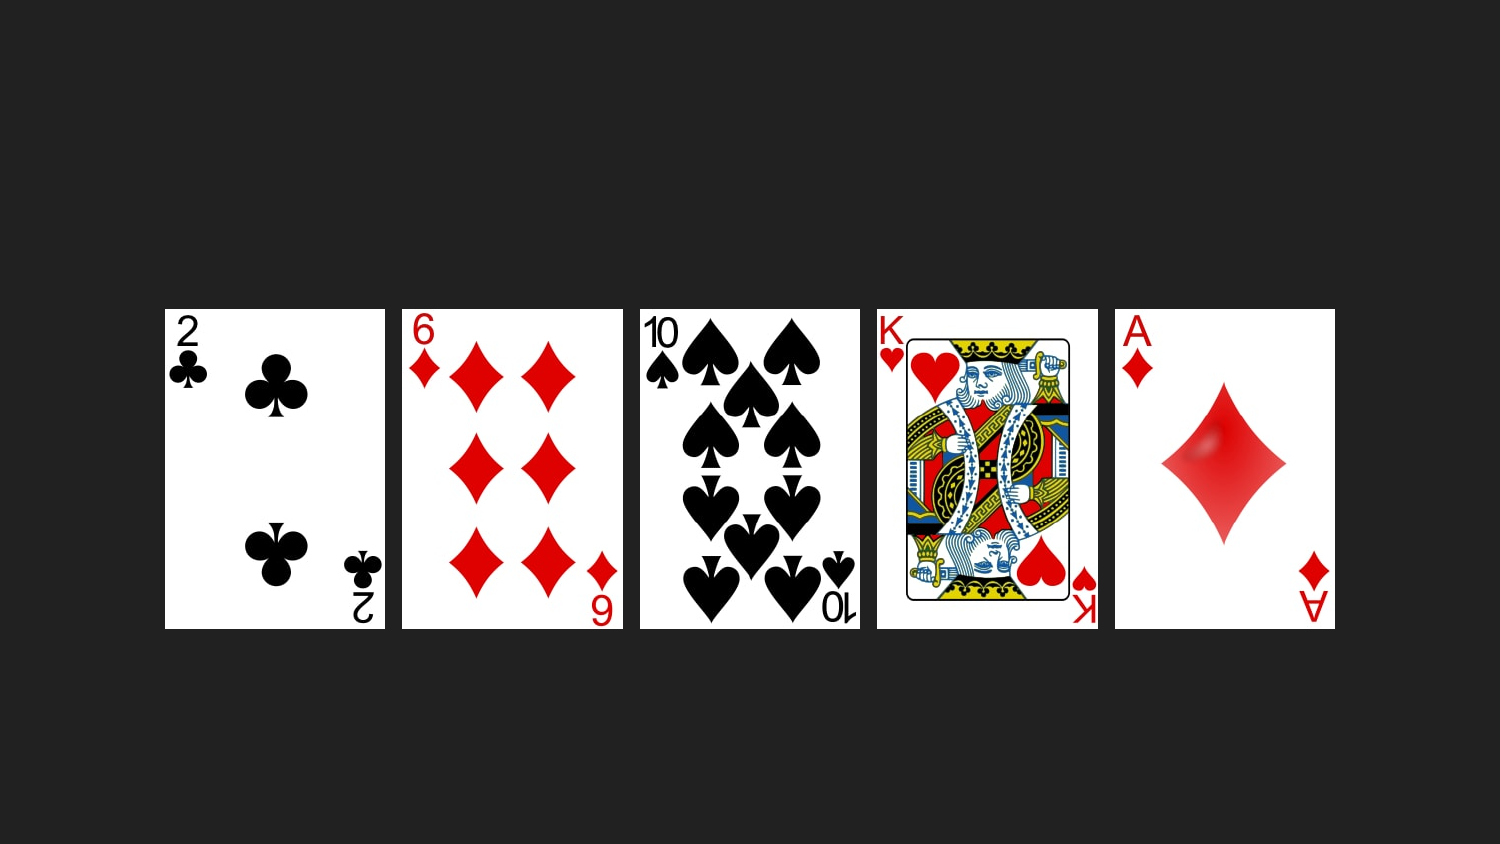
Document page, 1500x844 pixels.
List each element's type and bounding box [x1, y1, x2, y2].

picture [640, 309, 860, 629]
picture [165, 309, 385, 629]
picture [402, 309, 623, 629]
picture [877, 309, 1098, 629]
picture [1115, 309, 1335, 629]
